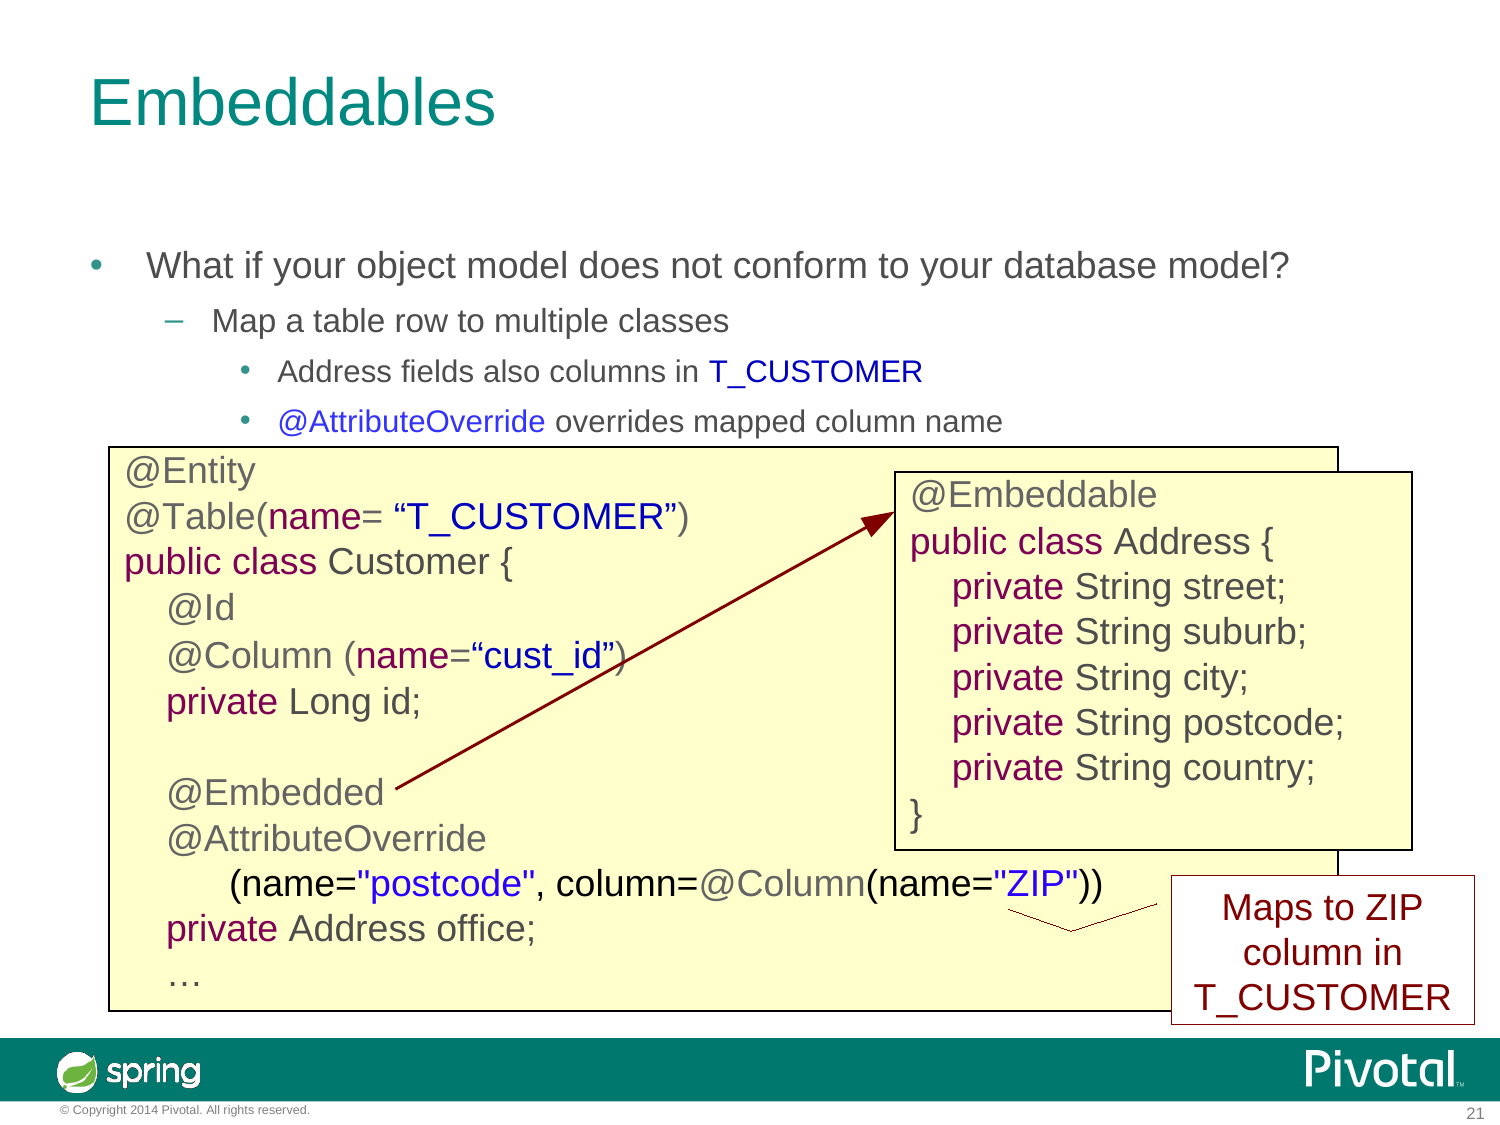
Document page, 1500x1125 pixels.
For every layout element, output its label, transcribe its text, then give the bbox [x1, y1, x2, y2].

text_box Maps to ZIP column in T_CUSTOMER [1171, 875, 1474, 1025]
list What if your object model does not conform to your database model? Map a table row to multiple classes Address fields also columns in T_CUSTOMER @AttributeOverride overrides mapped column name [75, 233, 1426, 976]
picture [1306, 1050, 1464, 1087]
title Embeddables [75, 45, 1426, 233]
picture [32, 1041, 210, 1103]
list @Embeddable public class Address { private String street; private String suburb; private String city; private String postcode; private String country; } [894, 471, 1412, 850]
list @Entity @Table(name= “T_CUSTOMER”) public class Customer { @Id @Column (name=“cust_id”) private Long id; @Embedded @AttributeOverride (name="postcode", column=@Column(name="ZIP")) private Address office; … [109, 446, 1338, 1011]
